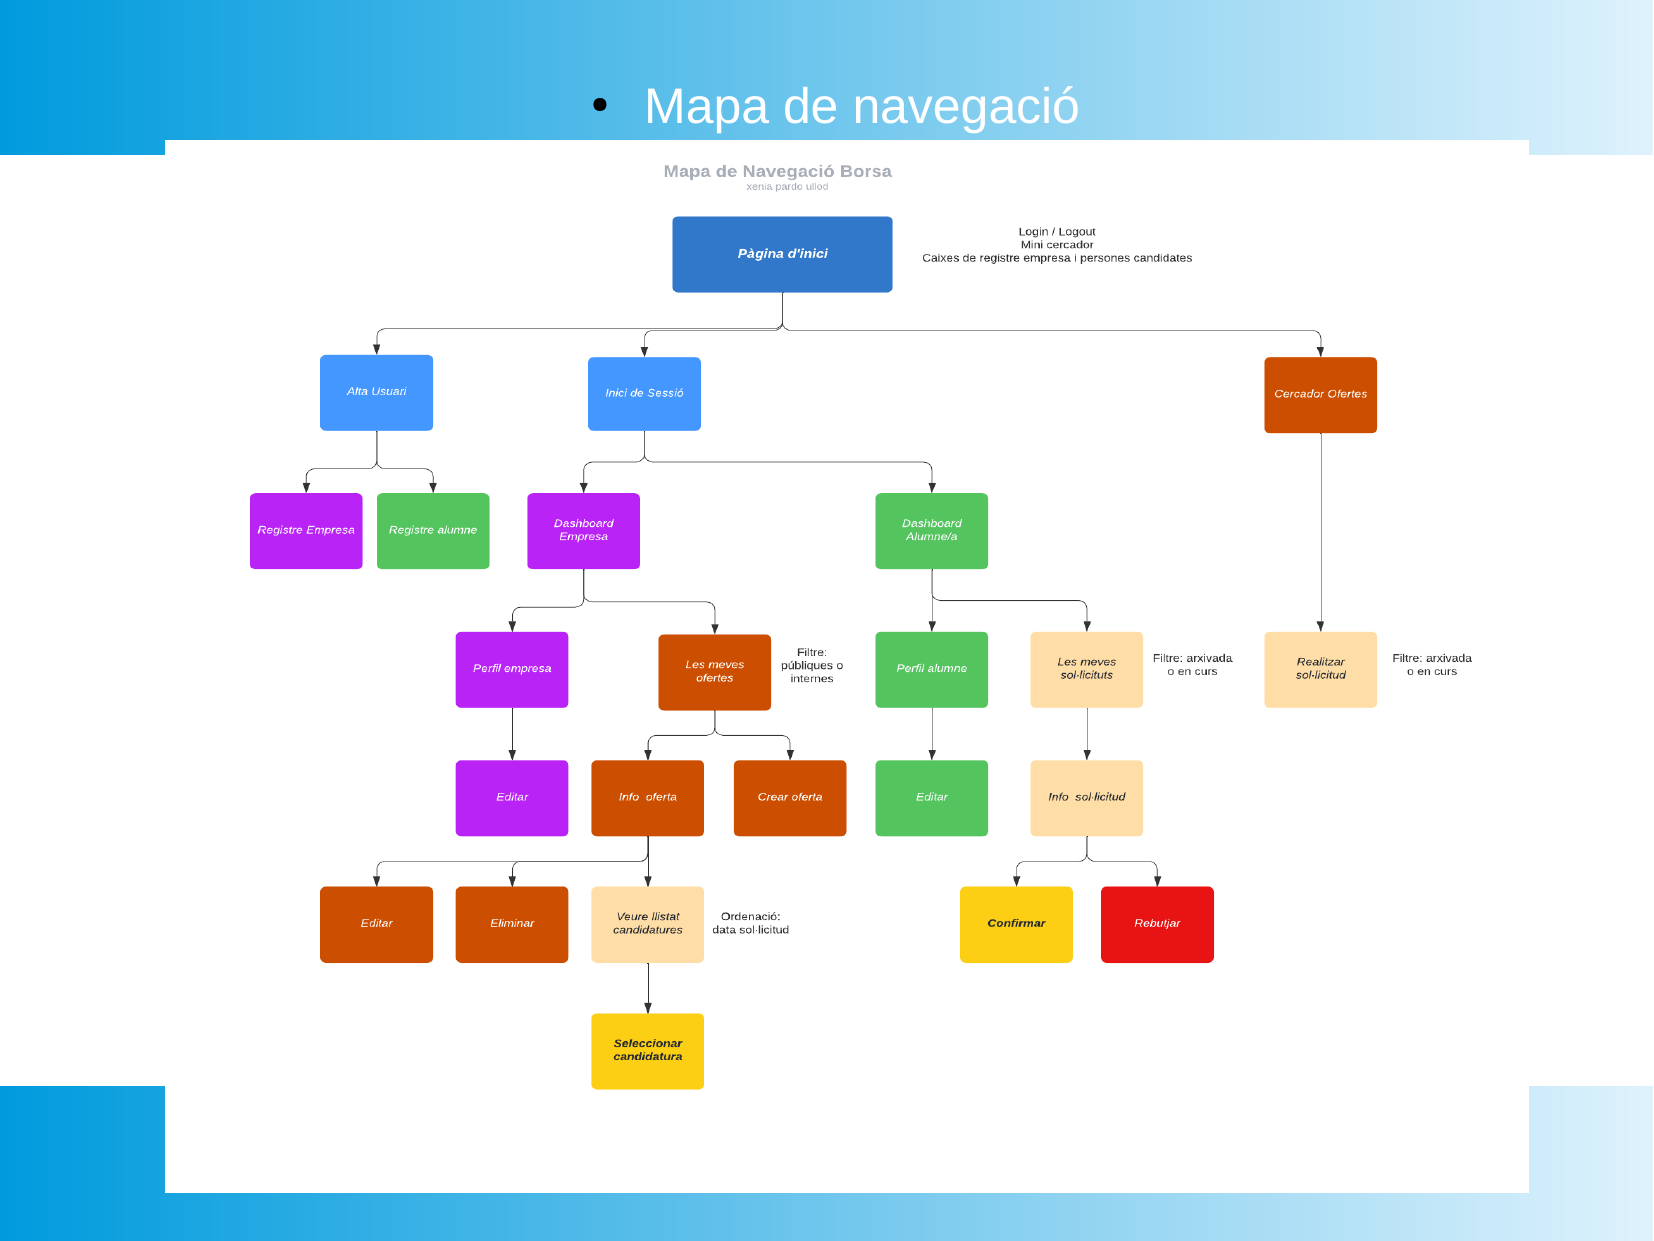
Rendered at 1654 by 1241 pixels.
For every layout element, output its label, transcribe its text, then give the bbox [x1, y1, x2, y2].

picture [165, 140, 1529, 1193]
title Mapa de navegació [82, 49, 1571, 155]
